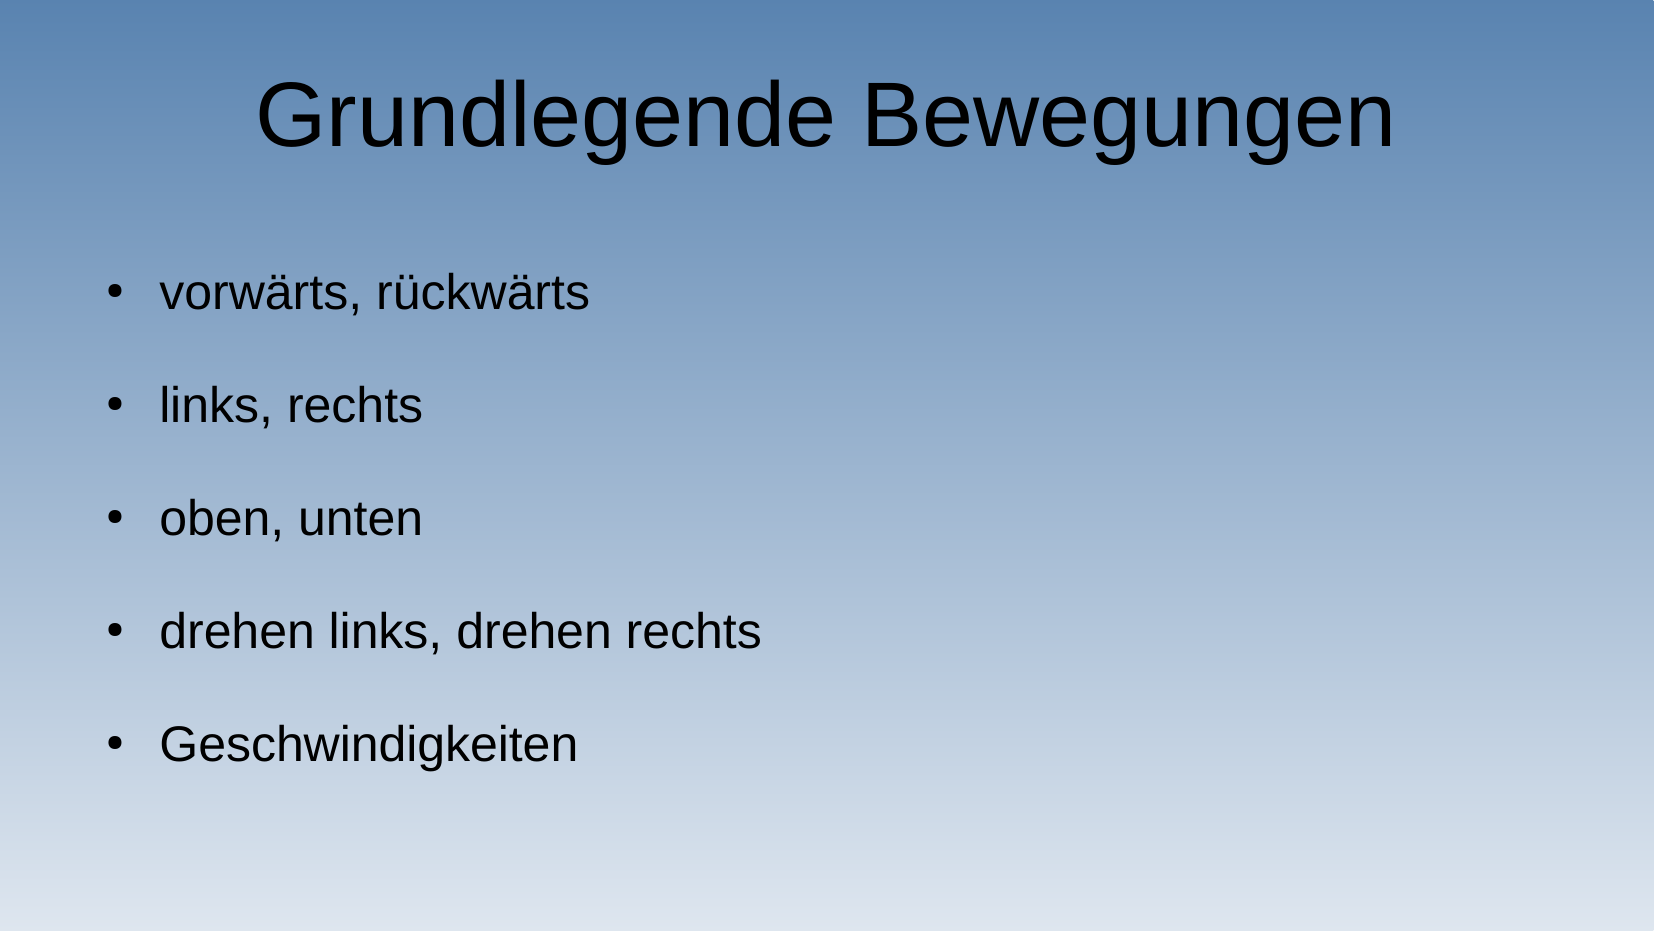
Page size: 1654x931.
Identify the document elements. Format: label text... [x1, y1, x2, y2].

list vorwärts, rückwärts links, rechts oben, unten drehen links, drehen rechts Geschwindigkeiten [88, 236, 1577, 776]
title Grundlegende Bewegungen [82, 37, 1571, 193]
